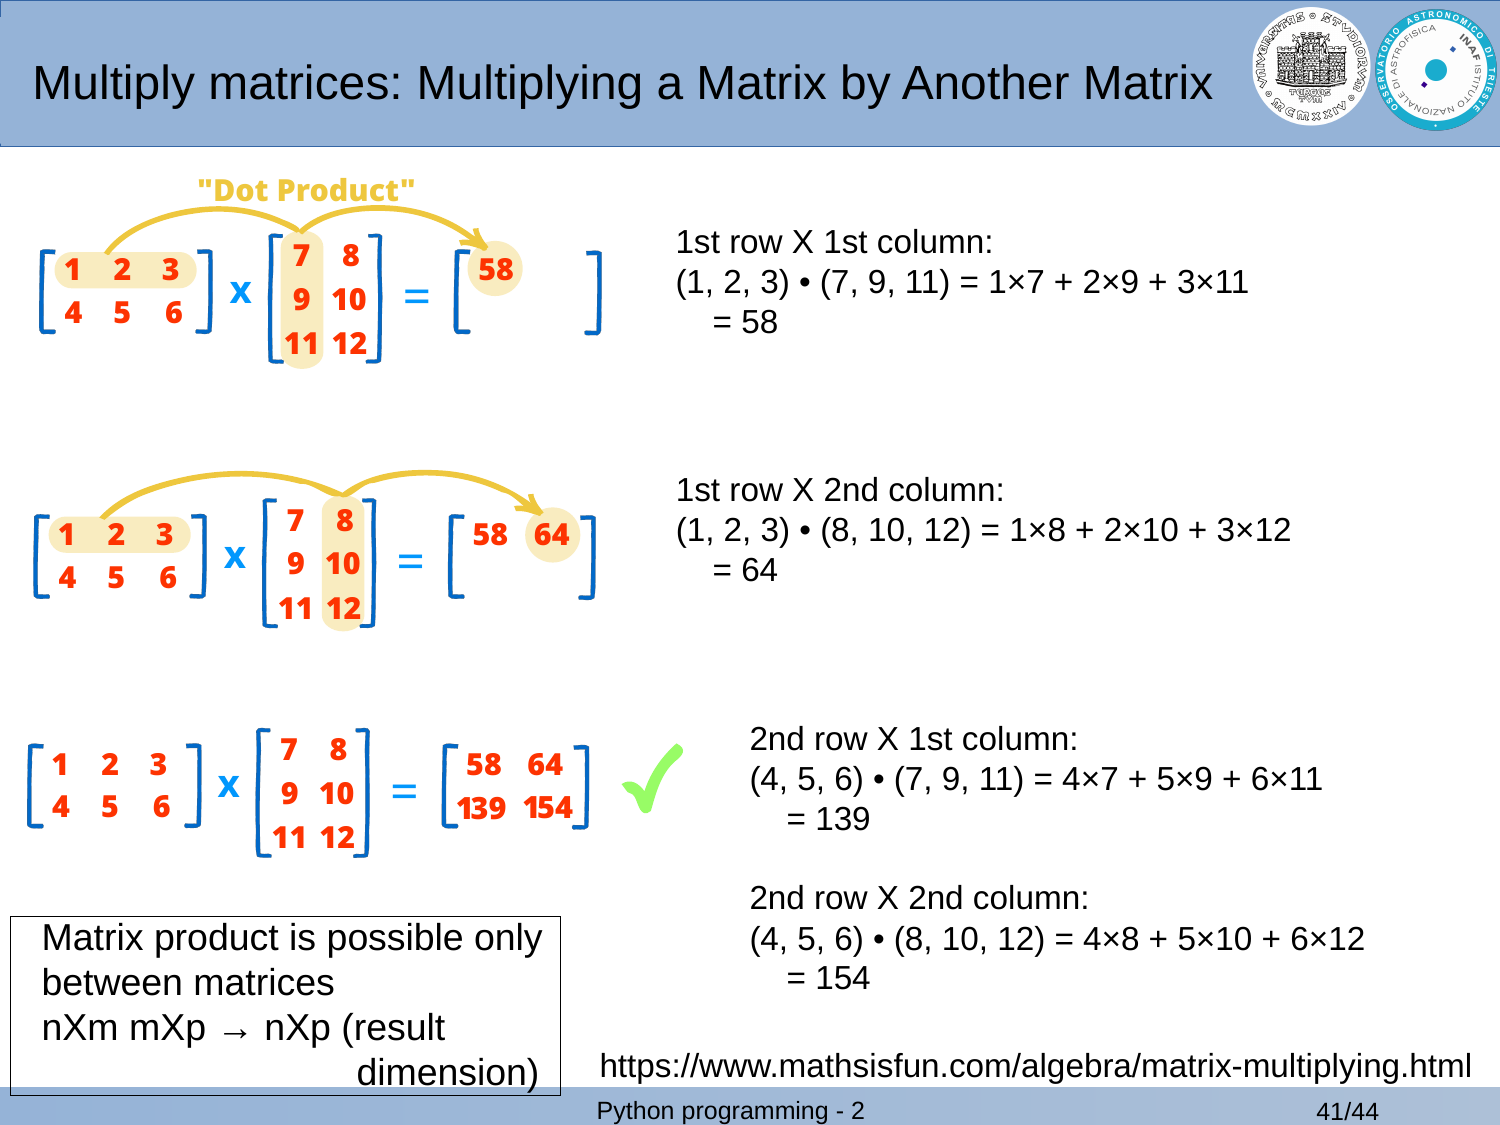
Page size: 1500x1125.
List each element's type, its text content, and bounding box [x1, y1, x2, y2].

picture [39, 177, 602, 369]
picture [1252, 0, 1500, 156]
list https://www.mathsisfun.com/algebra/matrix-multiplying.html [584, 1036, 1500, 1105]
picture [33, 469, 596, 632]
list 1st row X 2nd column: (1, 2, 3) • (8, 10, 12) = 1×8 + 2×10 + 3×12 = 64 [661, 460, 1500, 621]
list 1st row X 1st column: (1, 2, 3) • (7, 9, 11) = 1×7 + 2×9 + 3×11 = 58 [660, 212, 1500, 361]
list Matrix product is possible only between matrices nXm mXp → nXp (result dimension) [26, 905, 892, 1065]
picture [26, 727, 685, 858]
text_box [10, 916, 561, 1096]
list 2nd row X 1st column: (4, 5, 6) • (7, 9, 11) = 4×7 + 5×9 + 6×11 = 139 2nd row X 2nd column: (4, 5, 6) • (8, 10, 12) = 4×8 + 5×10 + 6×12 = 154 [734, 709, 1500, 870]
text_box Multiply matrices: Multiplying a Matrix by Another Matrix [0, 17, 1253, 144]
